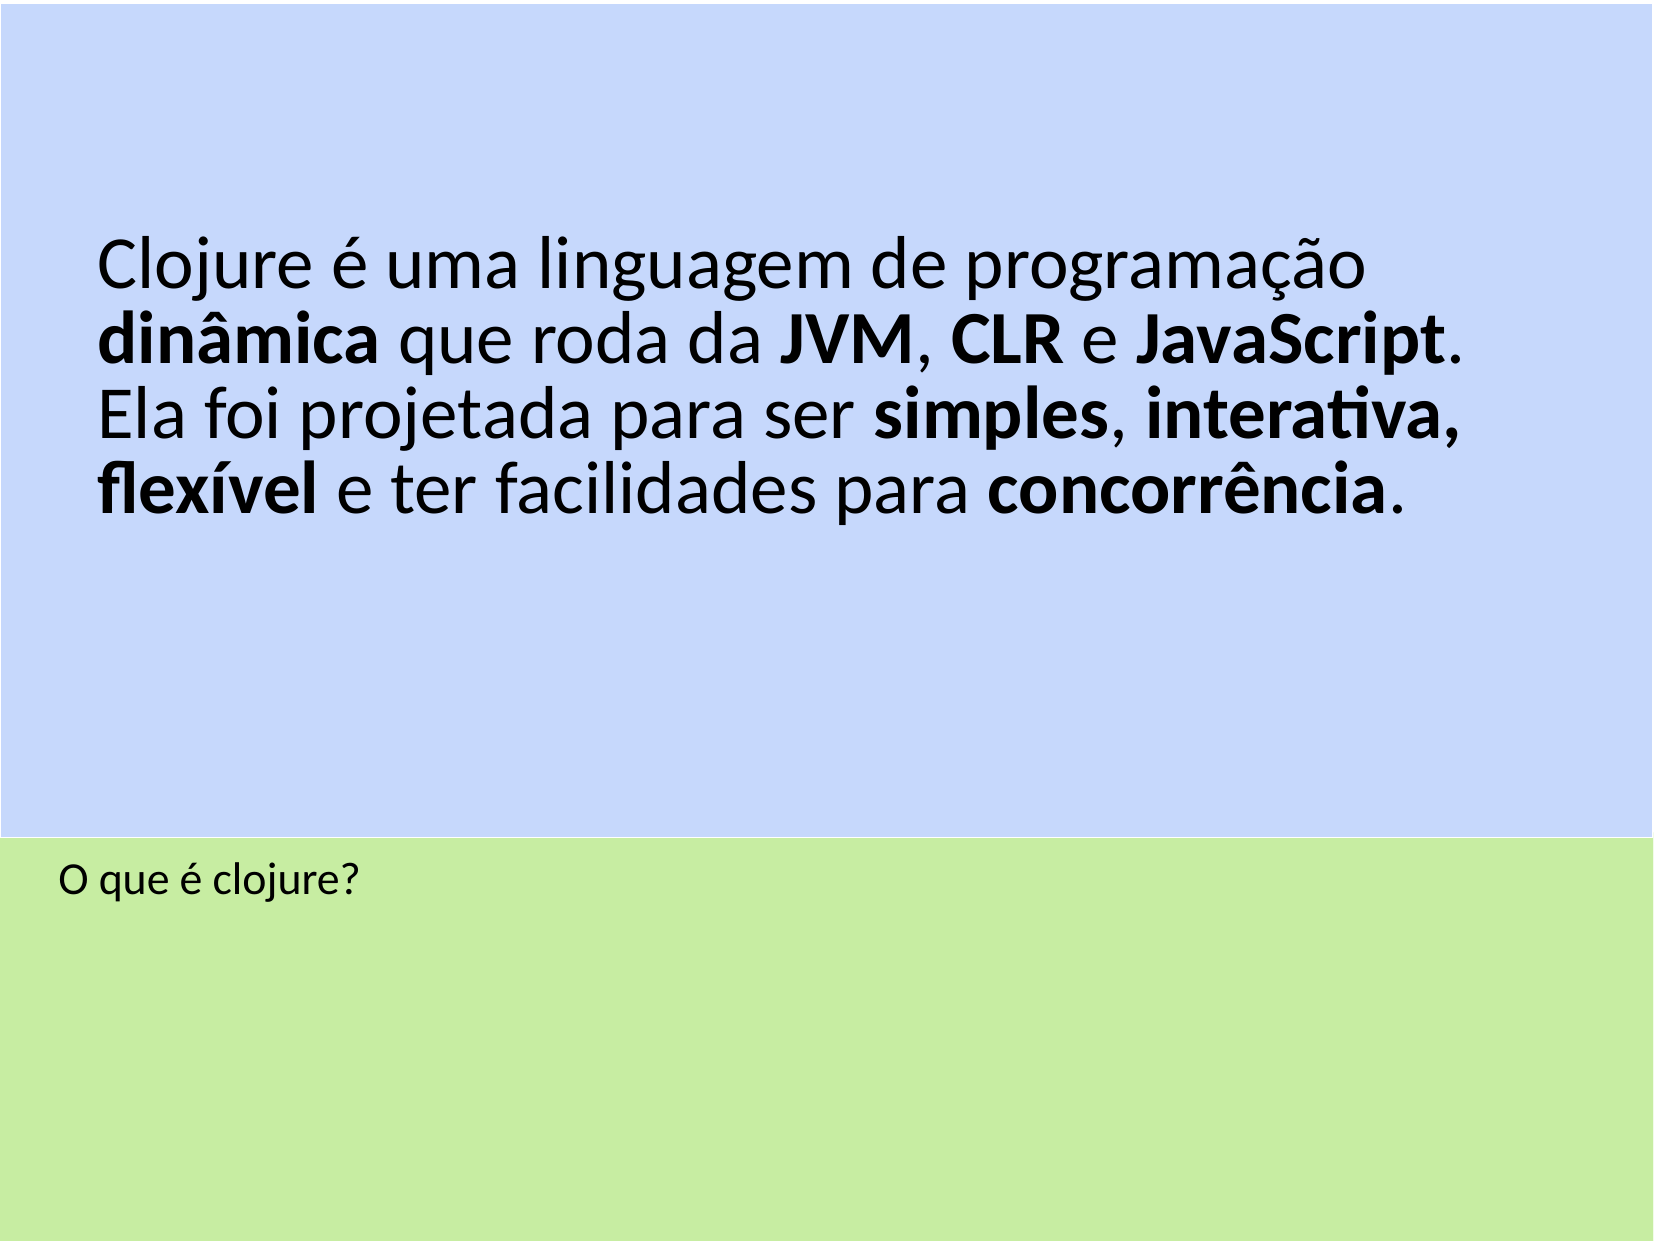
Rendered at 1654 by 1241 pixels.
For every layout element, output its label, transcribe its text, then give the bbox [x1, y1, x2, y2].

text_box Clojure é uma linguagem de programação dinâmica que roda da JVM, CLR e JavaScript. Ela foi projetada para ser simples, interativa, flexível e ter facilidades para concorrência. [82, 224, 1548, 574]
text_box O que é clojure? [43, 852, 377, 914]
